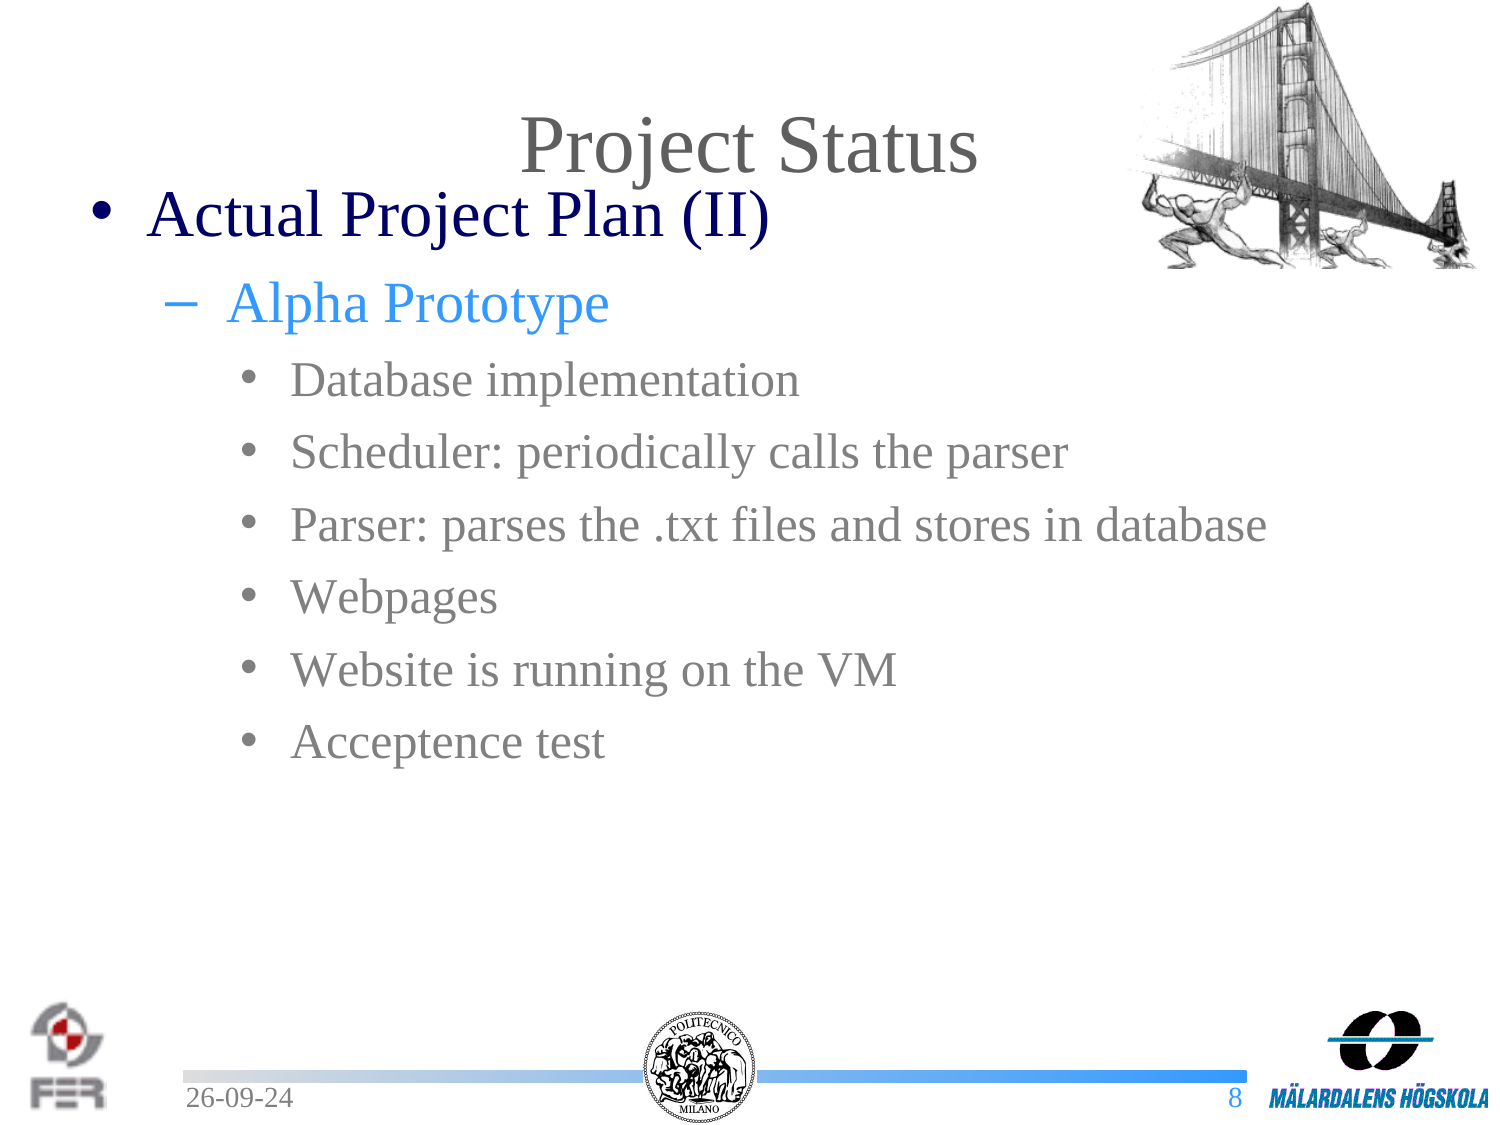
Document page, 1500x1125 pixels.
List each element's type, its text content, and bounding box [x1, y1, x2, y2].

picture [1435, 1096, 1441, 1104]
picture [1454, 1091, 1459, 1108]
text_box 13-12-02 [171, 1070, 396, 1114]
picture [29, 987, 107, 1125]
title Project Status [75, 45, 1122, 162]
picture [1269, 1011, 1488, 1108]
list Actual Project Plan (II) Alpha Prototype Database implementation Scheduler: periodically calls the parser Parser: parses the .txt files and stores in database Webpages Website is running on the VM Acceptence test [75, 162, 1426, 905]
text_box <numero> [1186, 1070, 1258, 1114]
picture [1122, 0, 1477, 269]
picture [1368, 1093, 1374, 1104]
picture [643, 1011, 757, 1123]
